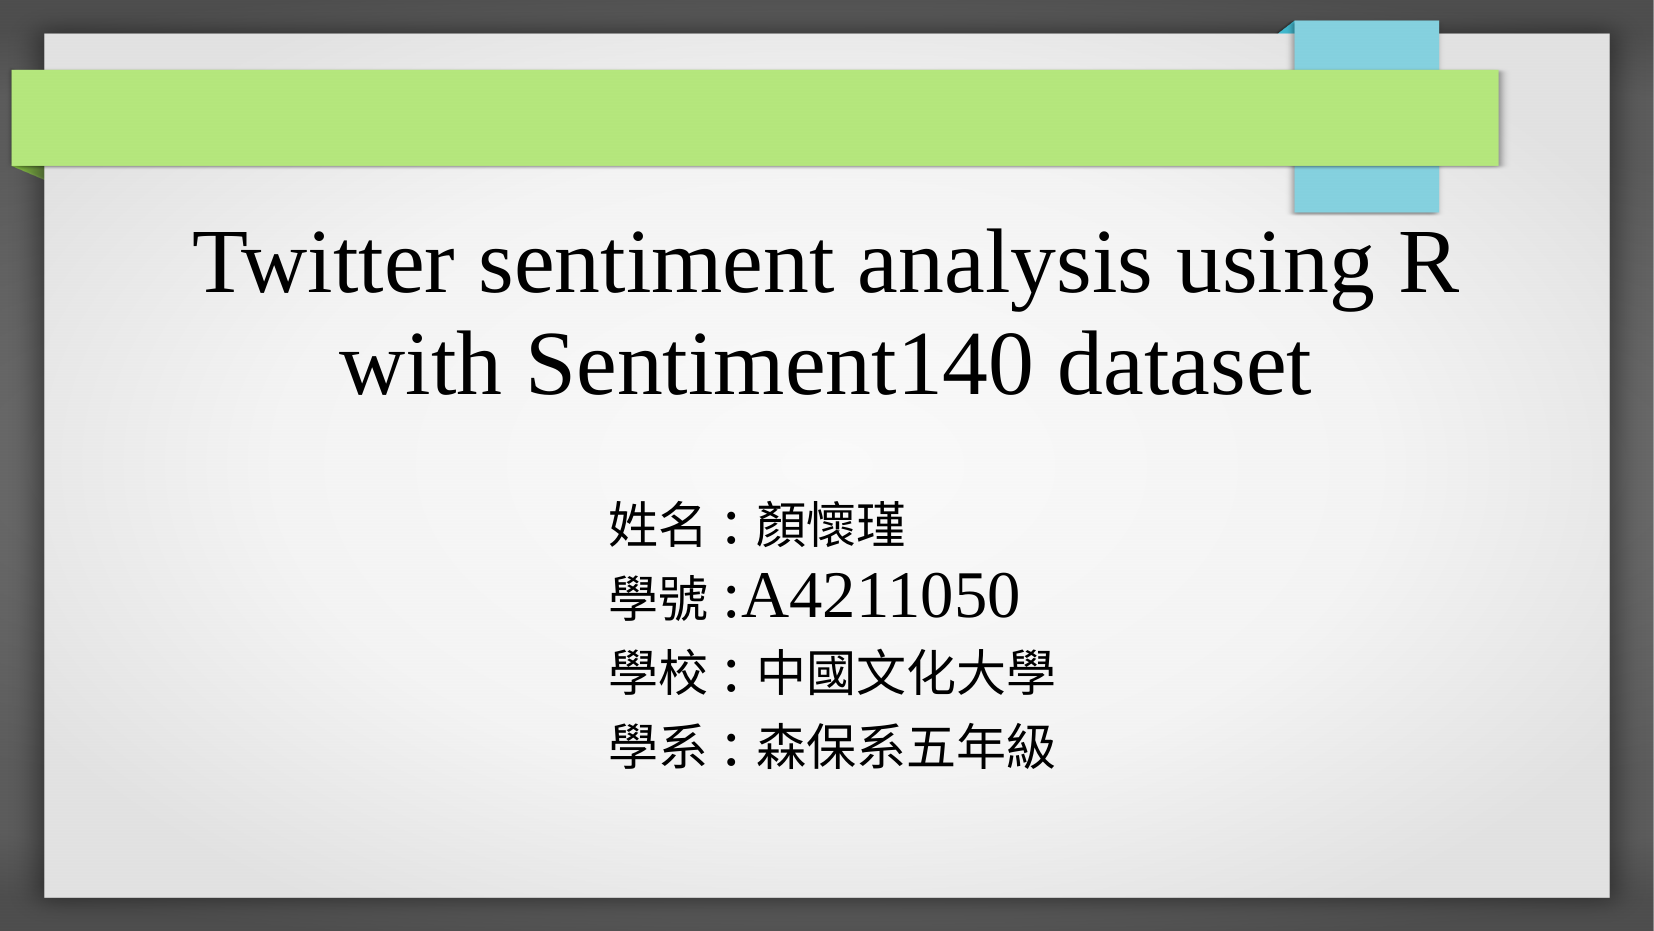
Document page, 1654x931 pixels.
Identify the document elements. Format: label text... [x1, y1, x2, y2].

subtitle 姓名:顏懷瑾 學號:A4211050 學校:中國文化大學 學系:森保系五年級 [608, 472, 1069, 792]
title Twitter sentiment analysis using R with Sentiment140 dataset [82, 210, 1571, 414]
picture [0, 0, 1654, 931]
